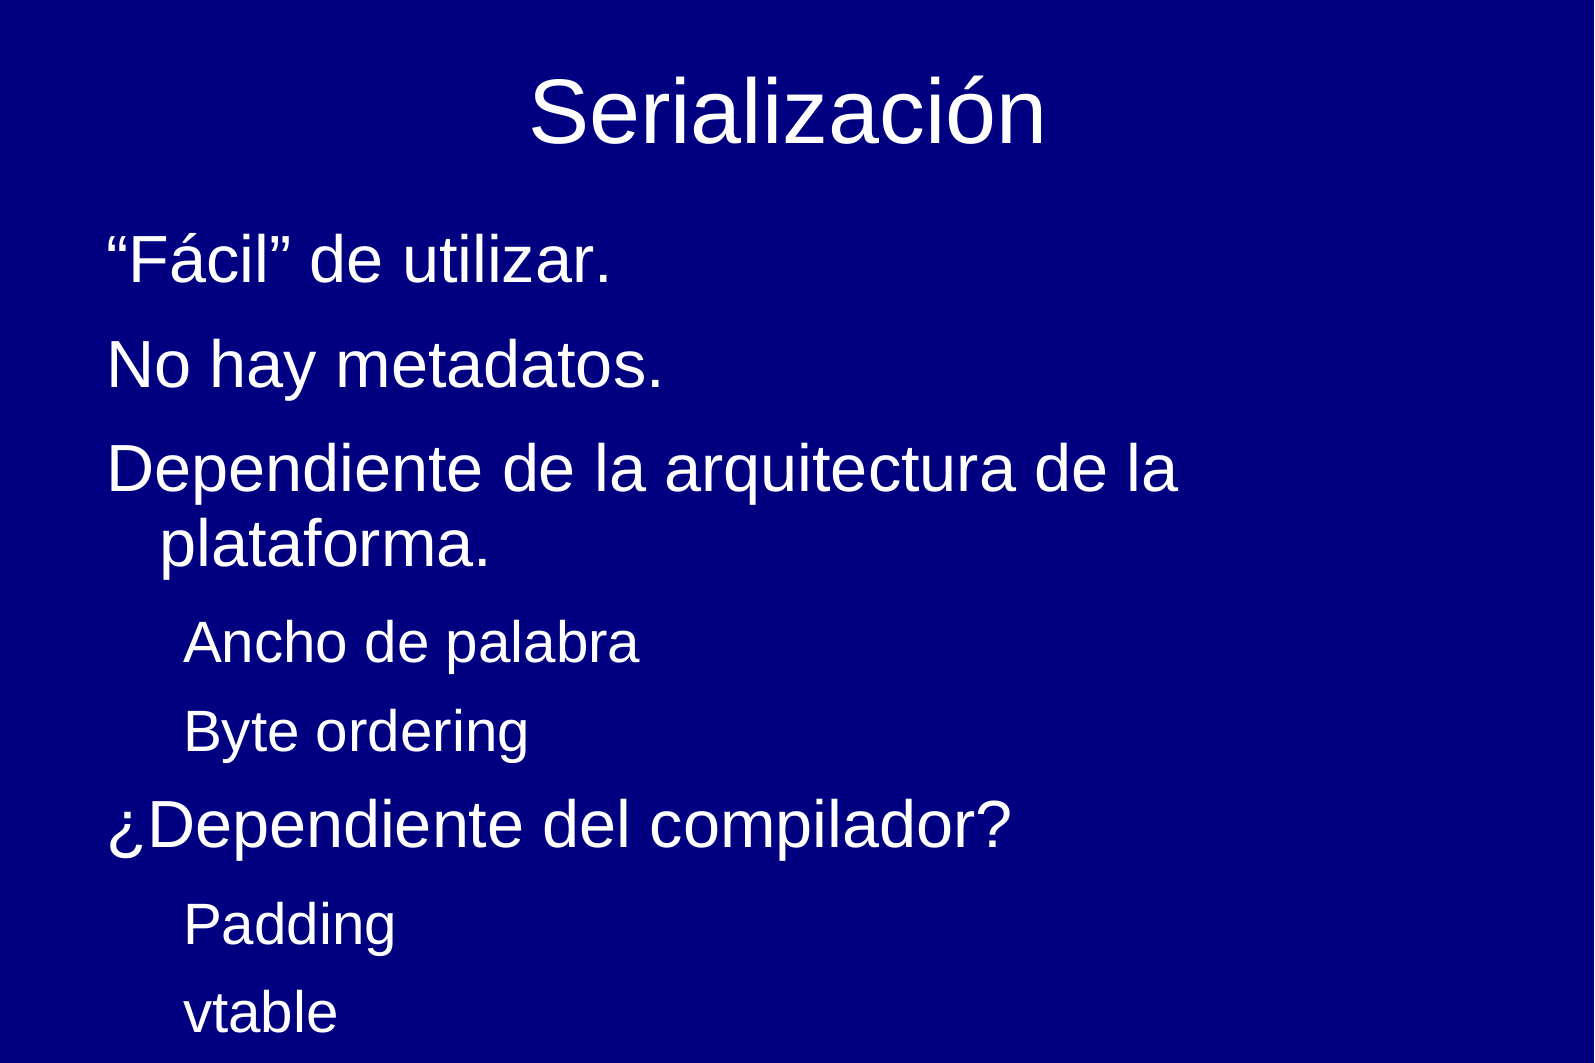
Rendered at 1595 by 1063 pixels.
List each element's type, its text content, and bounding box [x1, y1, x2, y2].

title Serialización [70, 45, 1506, 178]
list “Fácil” de utilizar. No hay metadatos. Dependiente de la arquitectura de la plataforma. Ancho de palabra Byte ordering ¿Dependiente del compilador? Padding vtable [88, 222, 1524, 1045]
